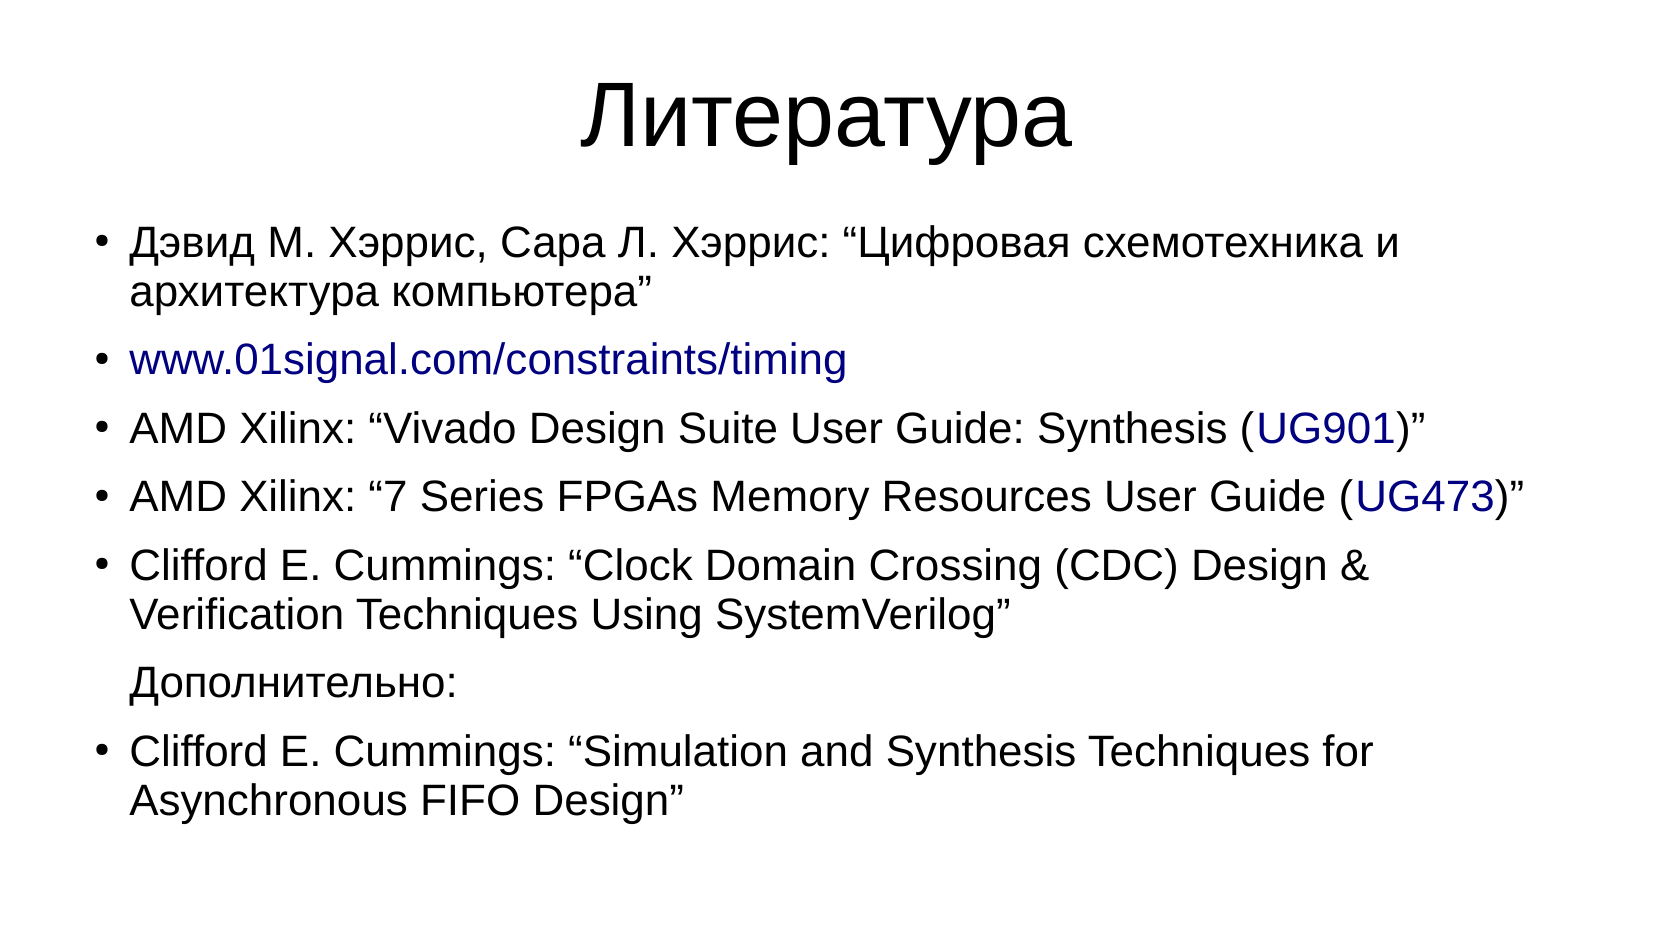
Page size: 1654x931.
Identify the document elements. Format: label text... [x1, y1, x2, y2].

title Литература [82, 37, 1571, 193]
list Дэвид М. Хэррис, Сара Л. Хэррис: “Цифровая схемотехника и архитектура компьютера” www.01signal.com/constraints/timing AMD Xilinx: “Vivado Design Suite User Guide: Synthesis (UG901)” AMD Xilinx: “7 Series FPGAs Memory Resources User Guide (UG473)” Clifford E. Cummings: “Clock Domain Crossing (CDC) Design & Verification Techniques Using SystemVerilog” Дополнительно: Clifford E. Cummings: “Simulation and Synthesis Techniques for Asynchronous FIFO Design” [82, 217, 1571, 841]
